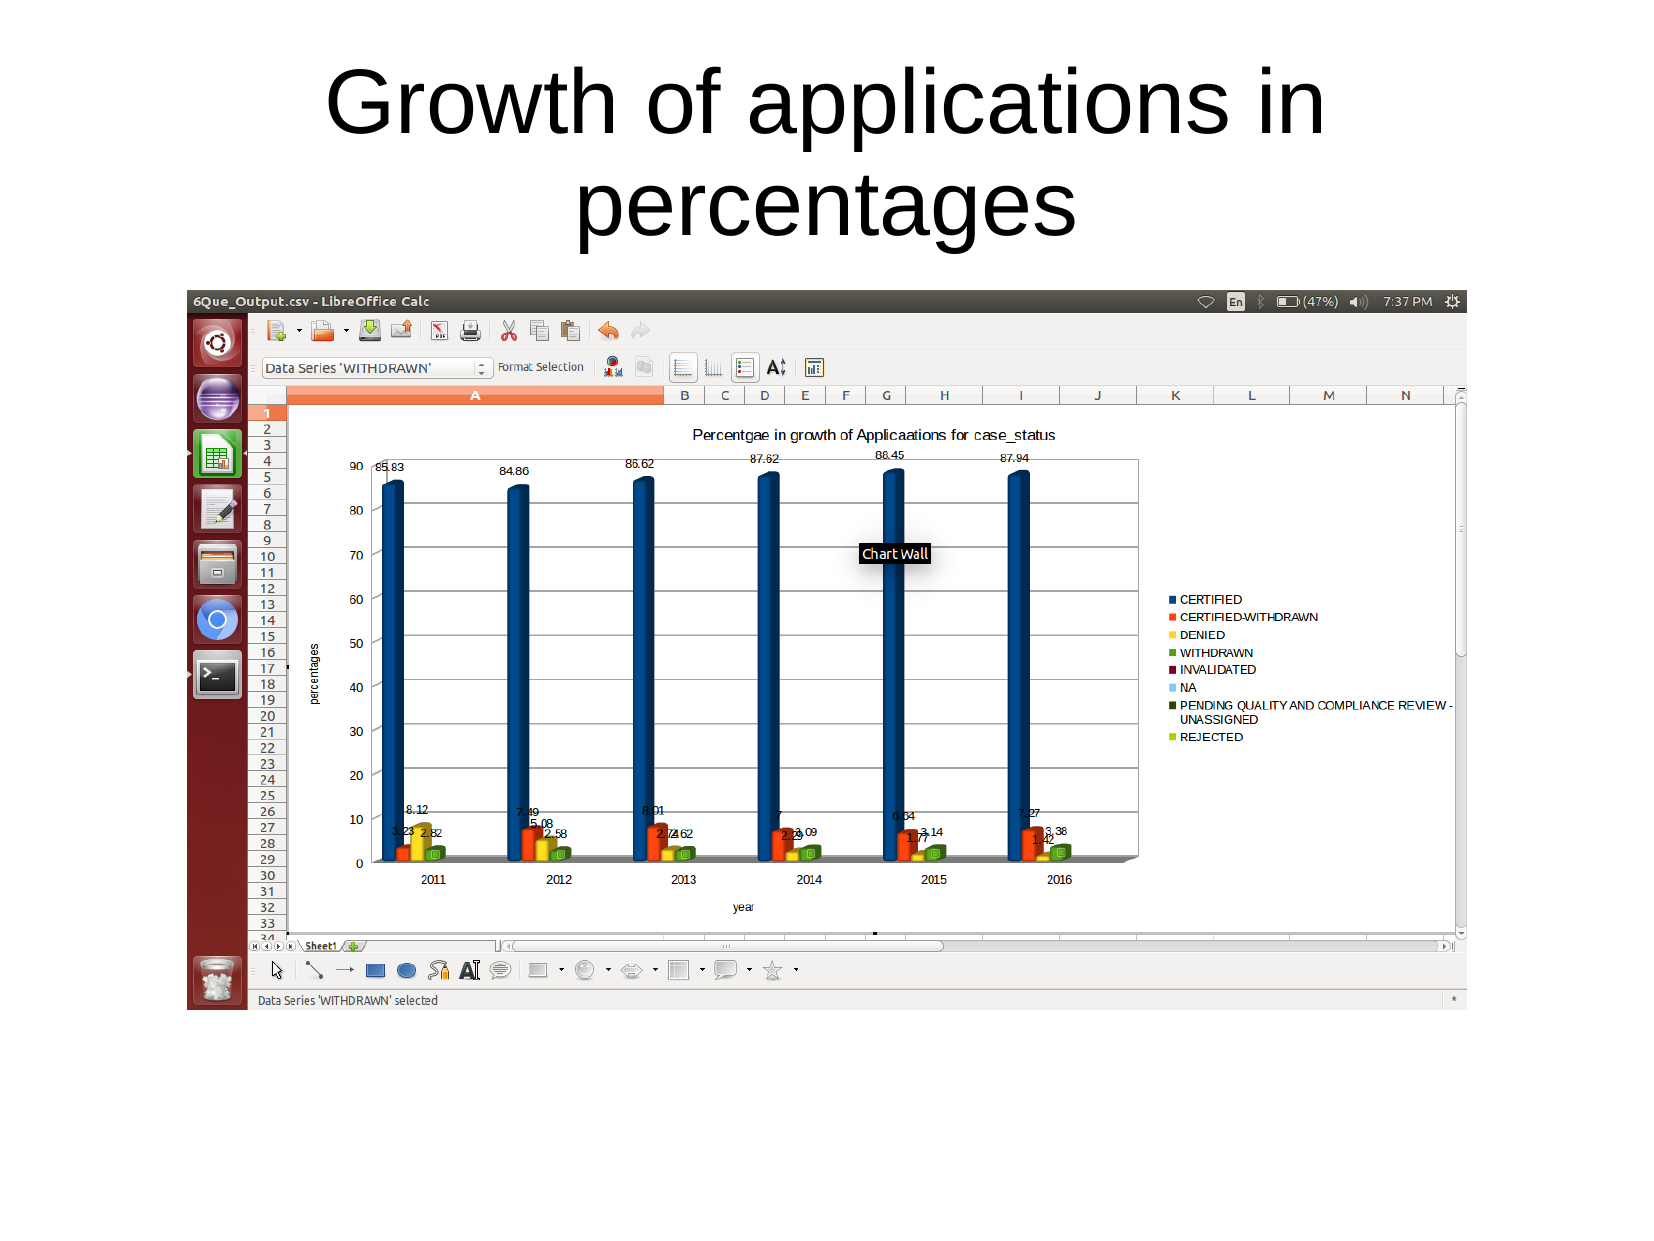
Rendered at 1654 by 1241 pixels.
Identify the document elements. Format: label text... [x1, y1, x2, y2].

picture [187, 290, 1467, 1010]
title Growth of applications in percentages [82, 49, 1571, 257]
